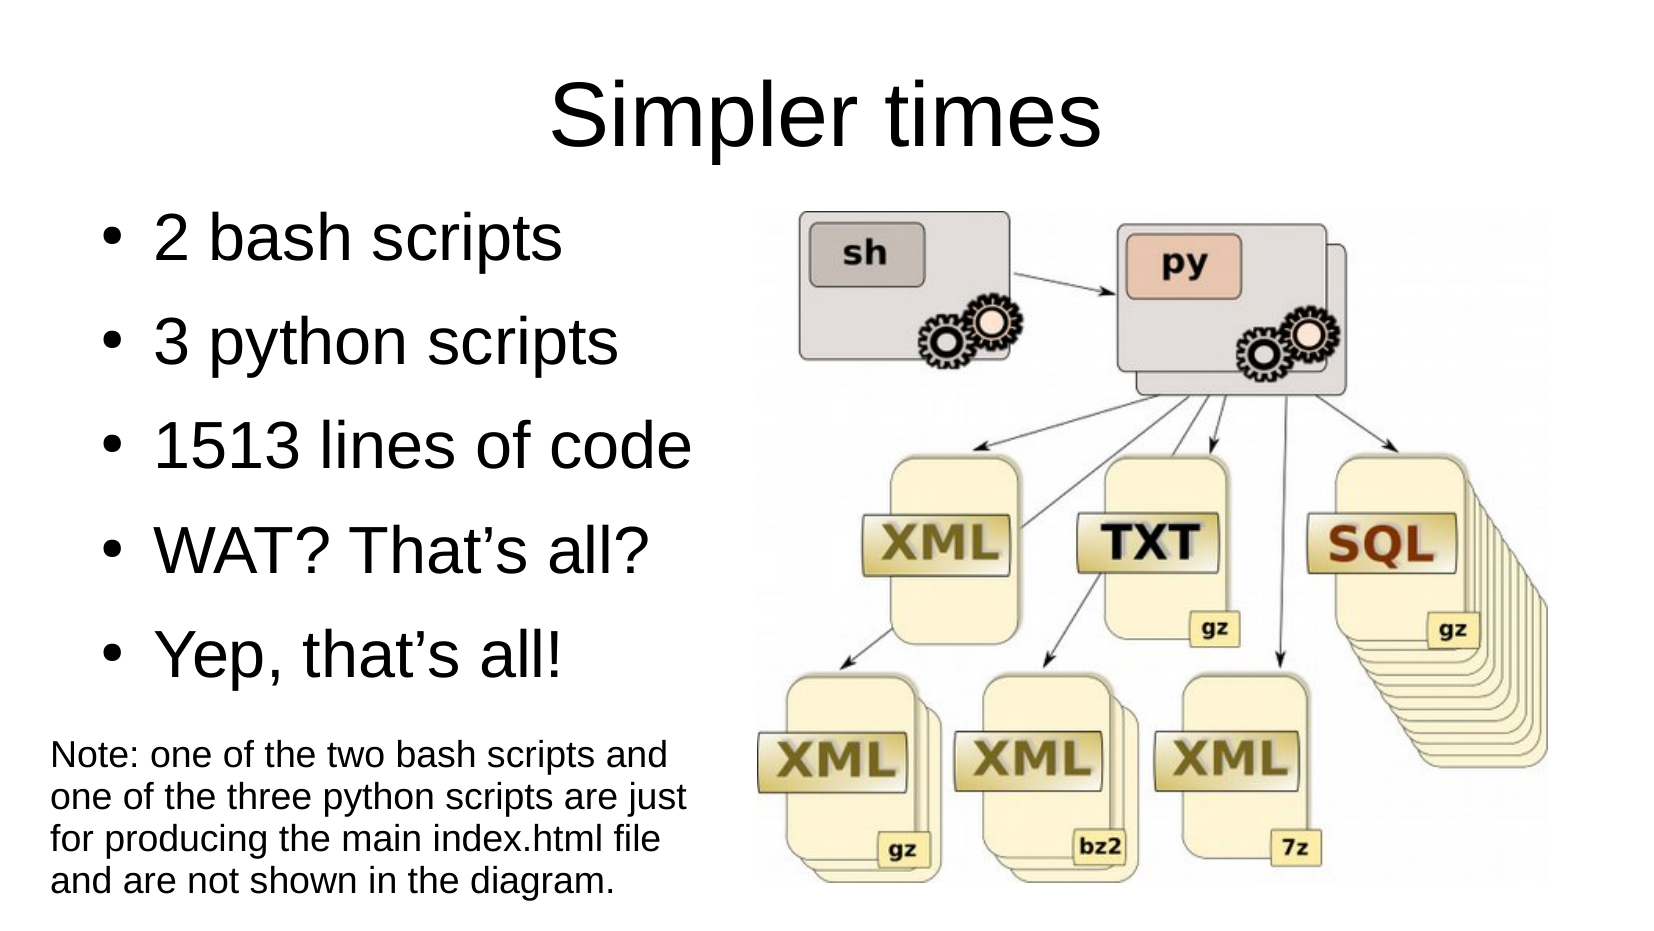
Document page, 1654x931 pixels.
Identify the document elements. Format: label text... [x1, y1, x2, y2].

title Simpler times [82, 37, 1571, 193]
text_box Note: one of the two bash scripts and one of the three python scripts are just for producing the main index.html file and are not shown in the diagram. [35, 726, 709, 910]
picture [757, 211, 1548, 883]
list 2 bash scripts 3 python scripts 1513 lines of code WAT? That’s all? Yep, that’s all! [82, 199, 745, 740]
